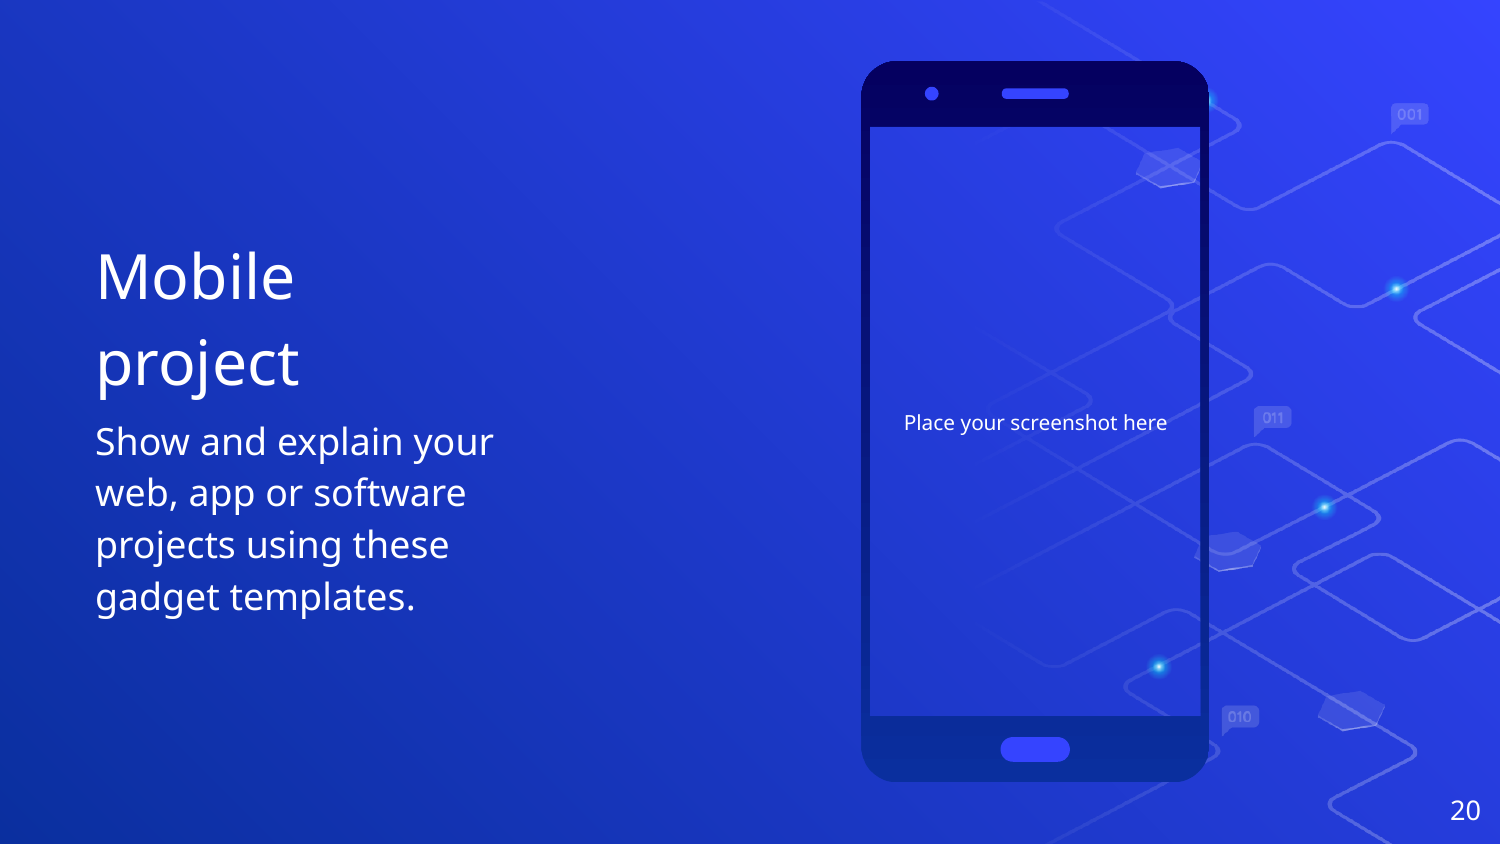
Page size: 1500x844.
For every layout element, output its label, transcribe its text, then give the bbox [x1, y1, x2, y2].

picture [0, 0, 1500, 844]
list Mobile project Show and explain your web, app or software projects using these gadget templates. [95, 128, 512, 716]
text_box Place your screenshot here [871, 128, 1200, 716]
text_box [861, 61, 1210, 783]
slide_number <number> [1391, 779, 1482, 844]
